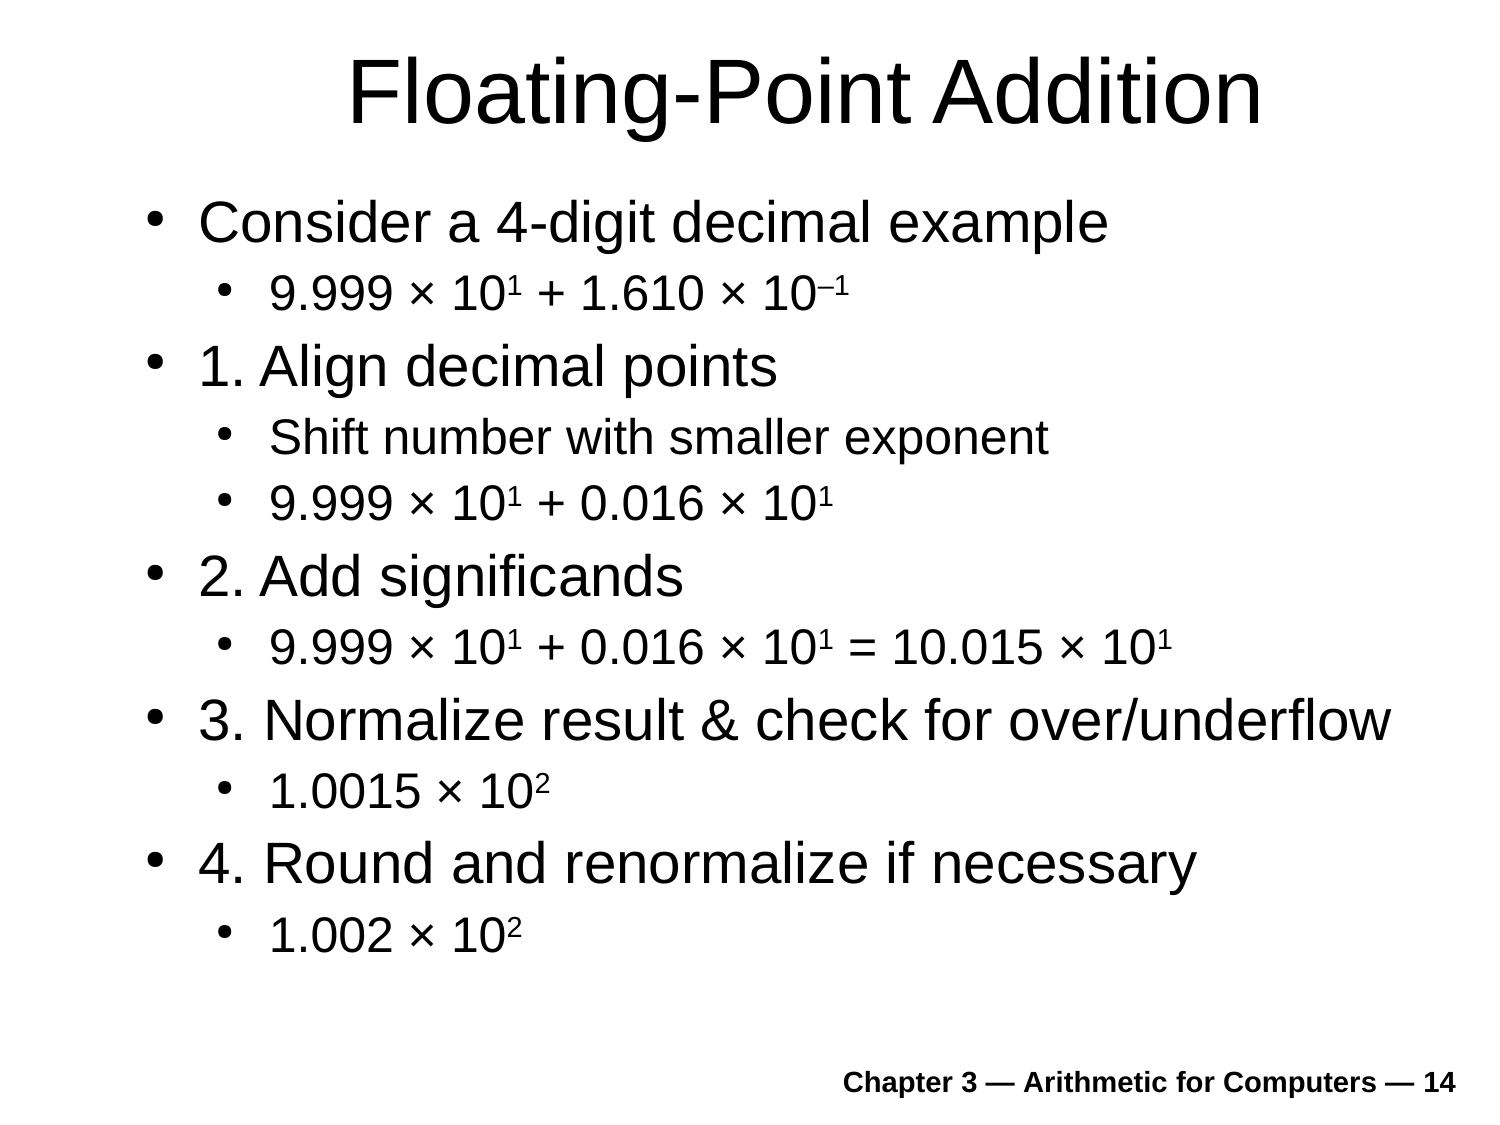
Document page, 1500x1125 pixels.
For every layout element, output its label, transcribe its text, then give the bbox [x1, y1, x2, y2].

title Floating-Point Addition [112, 23, 1468, 149]
list Consider a 4-digit decimal example 9.999 × 101 + 1.610 × 10–1 1. Align decimal points Shift number with smaller exponent 9.999 × 101 + 0.016 × 101 2. Add significands 9.999 × 101 + 0.016 × 101 = 10.015 × 101 3. Normalize result & check for over/underflow 1.0015 × 102 4. Round and renormalize if necessary 1.002 × 102 [112, 184, 1469, 1024]
text_box Chapter 3 — Arithmetic for Computers — <number> [277, 1046, 1471, 1106]
